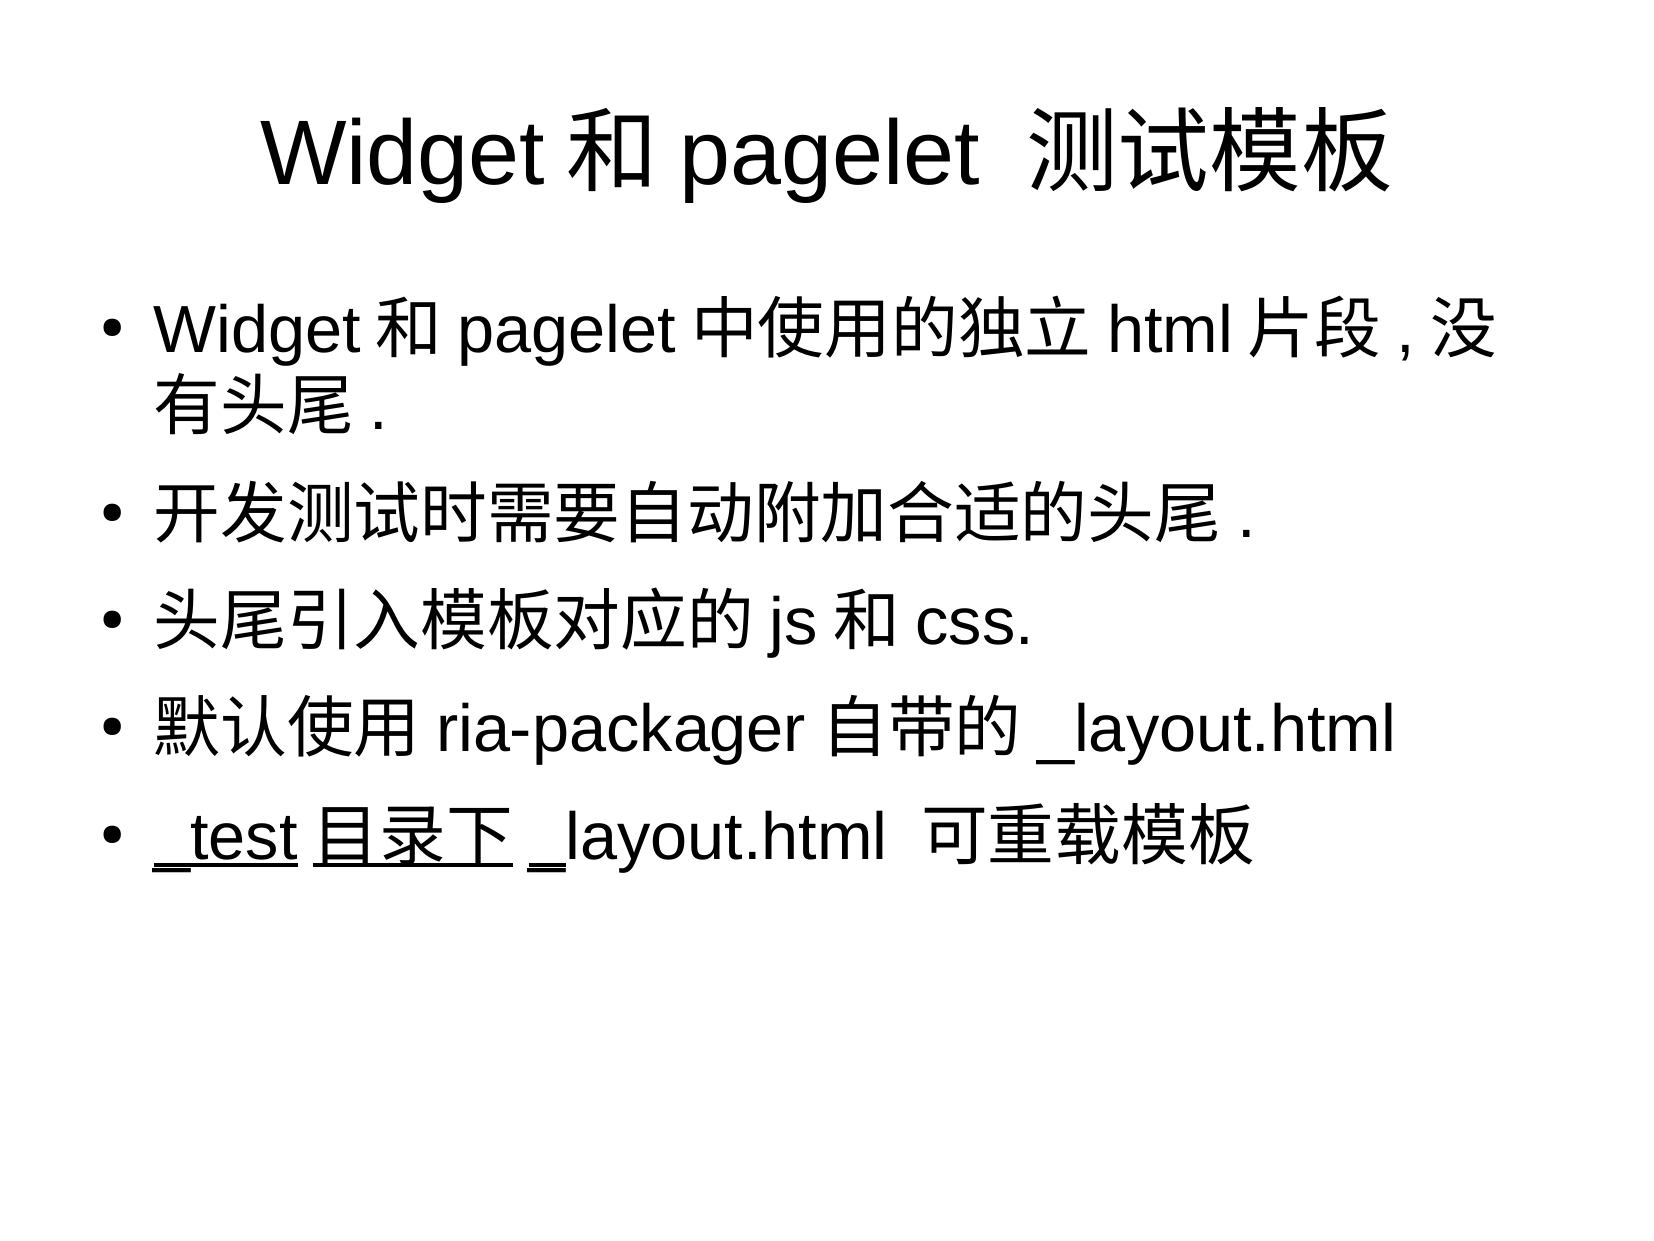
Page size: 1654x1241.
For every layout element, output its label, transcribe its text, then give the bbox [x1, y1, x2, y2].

list Widget和pagelet中使用的独立html片段,没有头尾. 开发测试时需要自动附加合适的头尾. 头尾引入模板对应的js和css. 默认使用ria-packager自带的_layout.html _test目录下_layout.html 可重载模板 [82, 290, 1538, 1010]
title Widget和pagelet 测试模板 [82, 49, 1571, 257]
